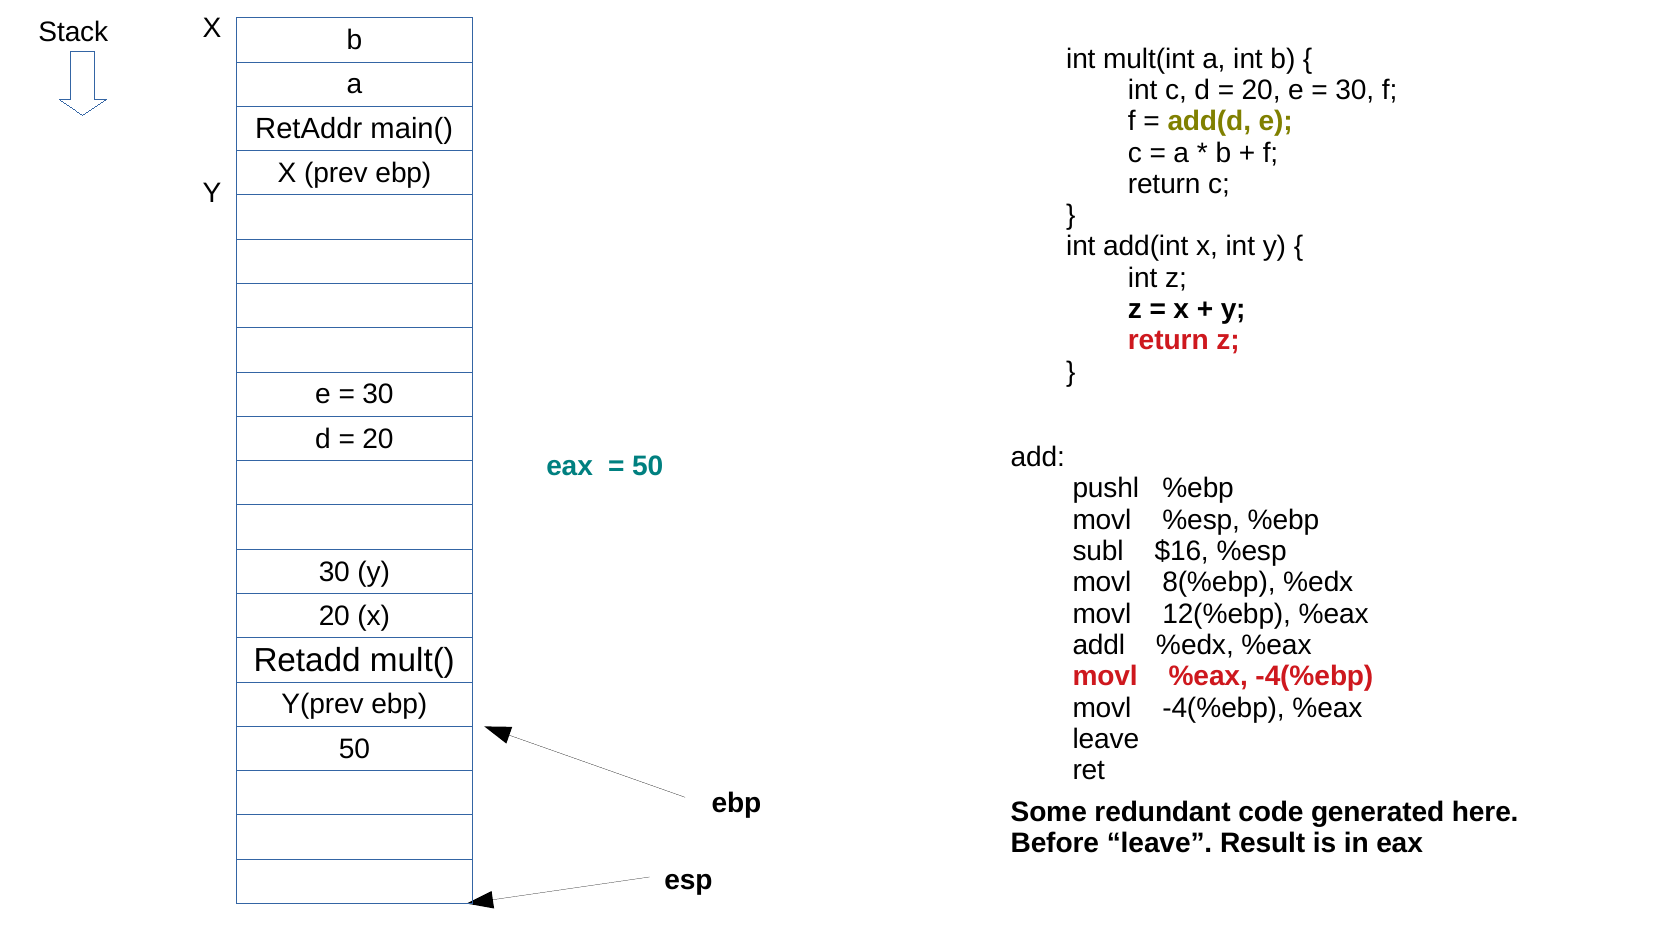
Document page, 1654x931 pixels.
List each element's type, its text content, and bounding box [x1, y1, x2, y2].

text_box Stack [23, 8, 154, 55]
text_box eax = 50 [531, 442, 1028, 490]
text_box add: pushl %ebp movl %esp, %ebp subl $16, %esp movl 8(%ebp), %edx movl 12(%ebp), %eax addl %edx, %eax movl %eax, -4(%ebp) movl -4(%ebp), %eax leave ret [995, 434, 1571, 825]
text_box RetAddr main() [236, 106, 473, 150]
text_box 20 (x) [236, 593, 473, 637]
text_box Y [129, 169, 237, 217]
text_box 30 (y) [236, 549, 473, 593]
text_box Retadd mult() [236, 637, 473, 682]
text_box d = 20 [236, 416, 473, 461]
text_box int mult(int a, int b) { int c, d = 20, e = 30, f; f = add(d, e); c = a * b + f; return c; } int add(int x, int y) { int z; z = x + y; return z; } [1051, 35, 1529, 395]
text_box Some redundant code generated here. Before “leave”. Result is in eax [995, 788, 1548, 931]
text_box a [236, 62, 473, 106]
text_box e = 30 [236, 373, 473, 416]
text_box 50 [236, 726, 473, 770]
text_box Y(prev ebp) [236, 682, 473, 726]
text_box X [129, 4, 237, 51]
text_box X (prev ebp) [236, 150, 473, 194]
text_box esp [649, 856, 780, 903]
text_box ebp [696, 779, 827, 826]
text_box b [236, 17, 473, 62]
